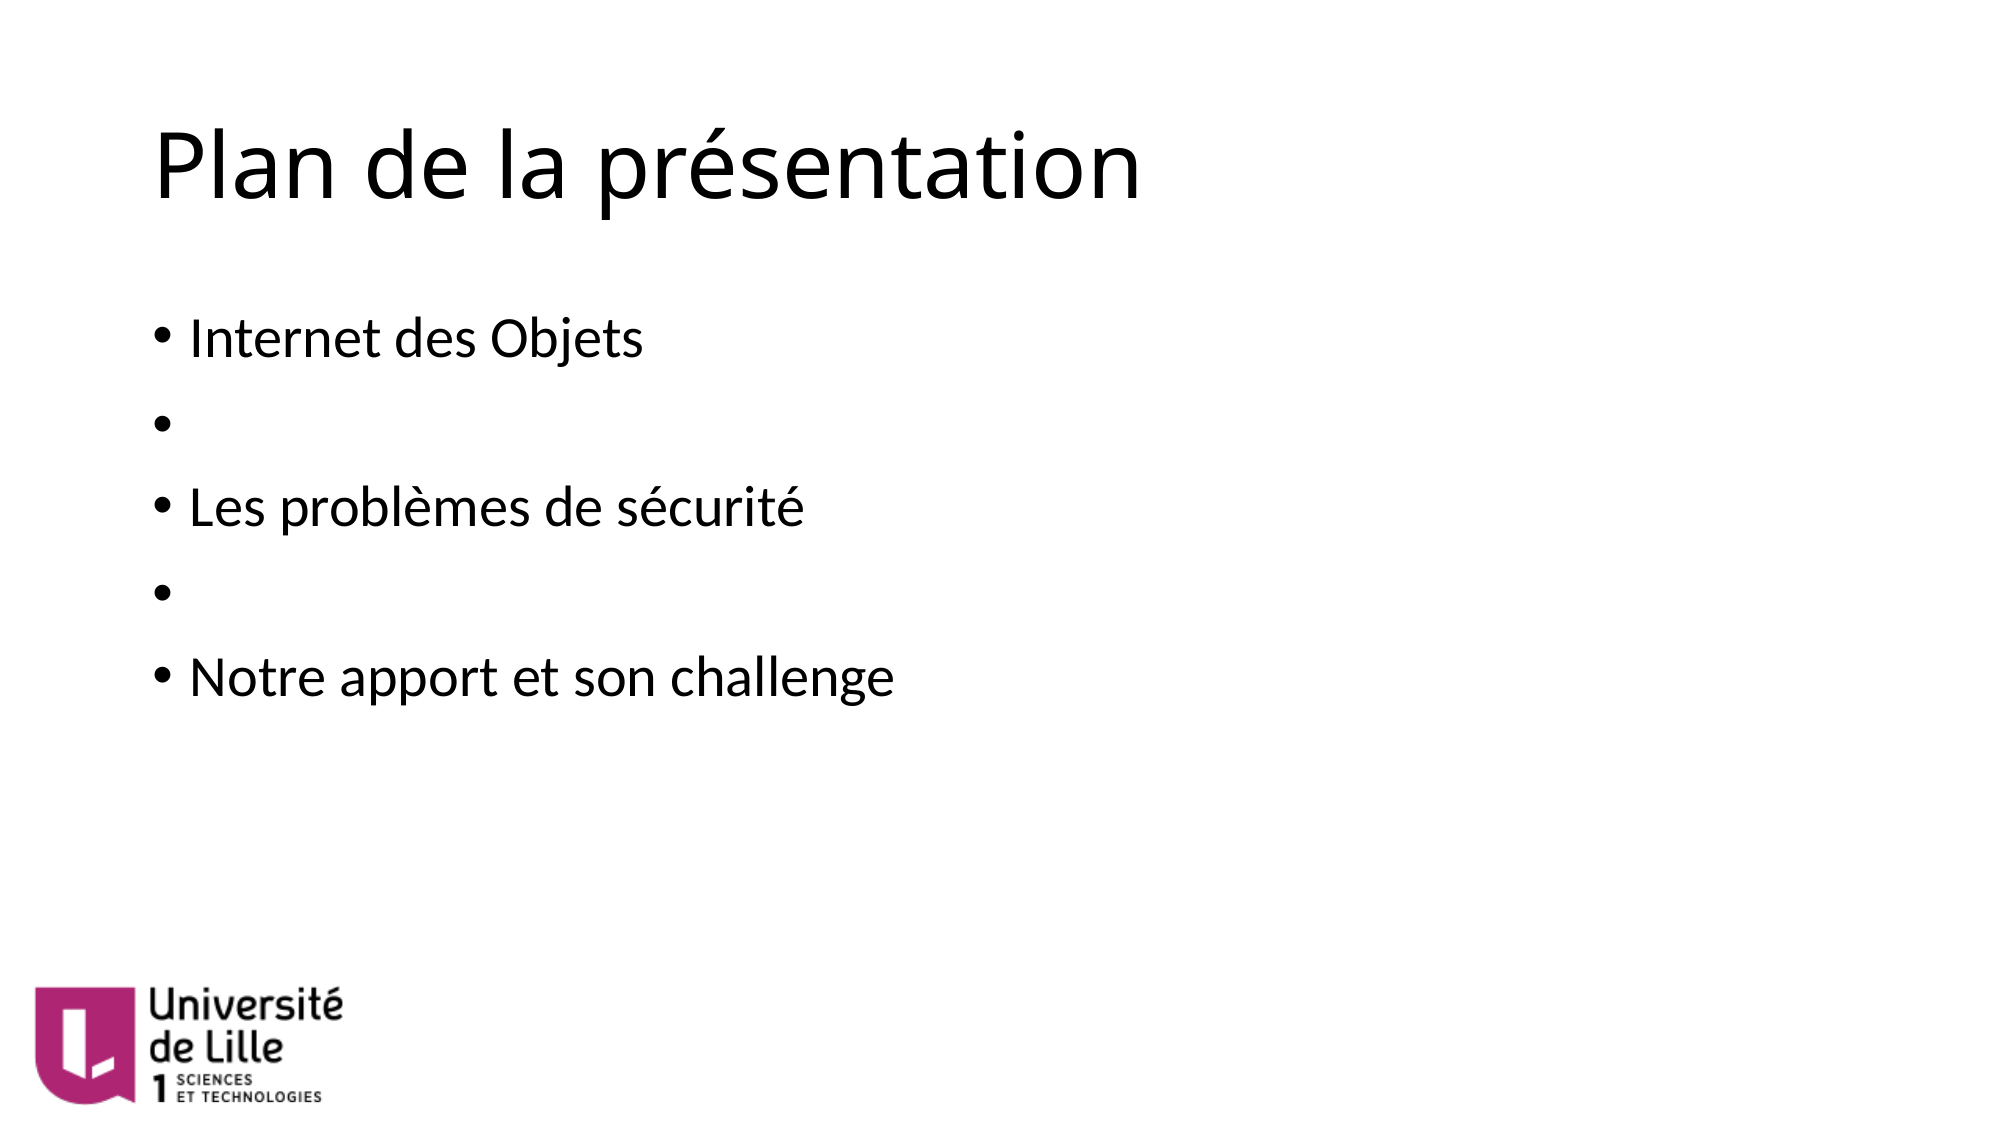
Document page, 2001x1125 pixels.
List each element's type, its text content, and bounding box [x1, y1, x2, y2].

title Plan de la présentation [137, 59, 1863, 278]
list Internet des Objets Les problèmes de sécurité Notre apport et son challenge [137, 299, 1863, 1014]
